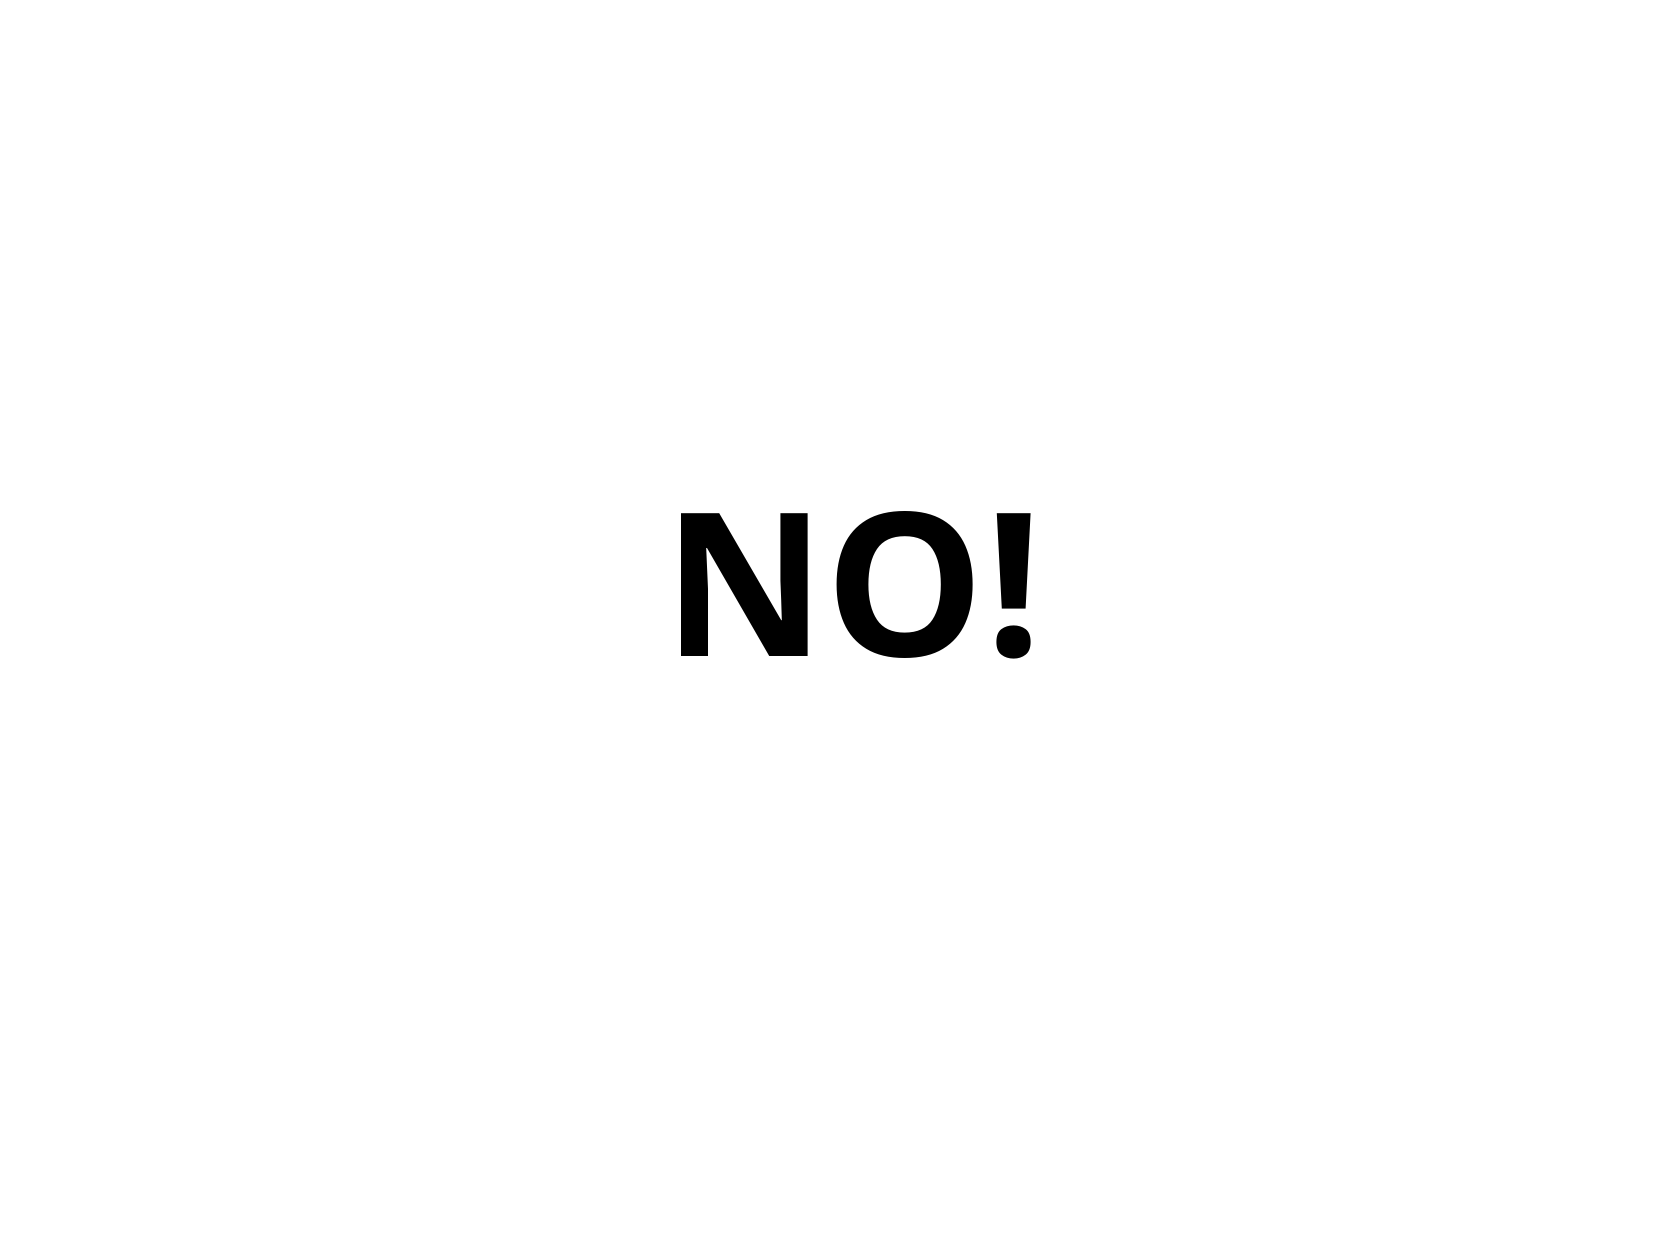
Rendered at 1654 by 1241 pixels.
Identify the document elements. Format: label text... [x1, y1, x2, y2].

subtitle NO! [82, 49, 1571, 1109]
